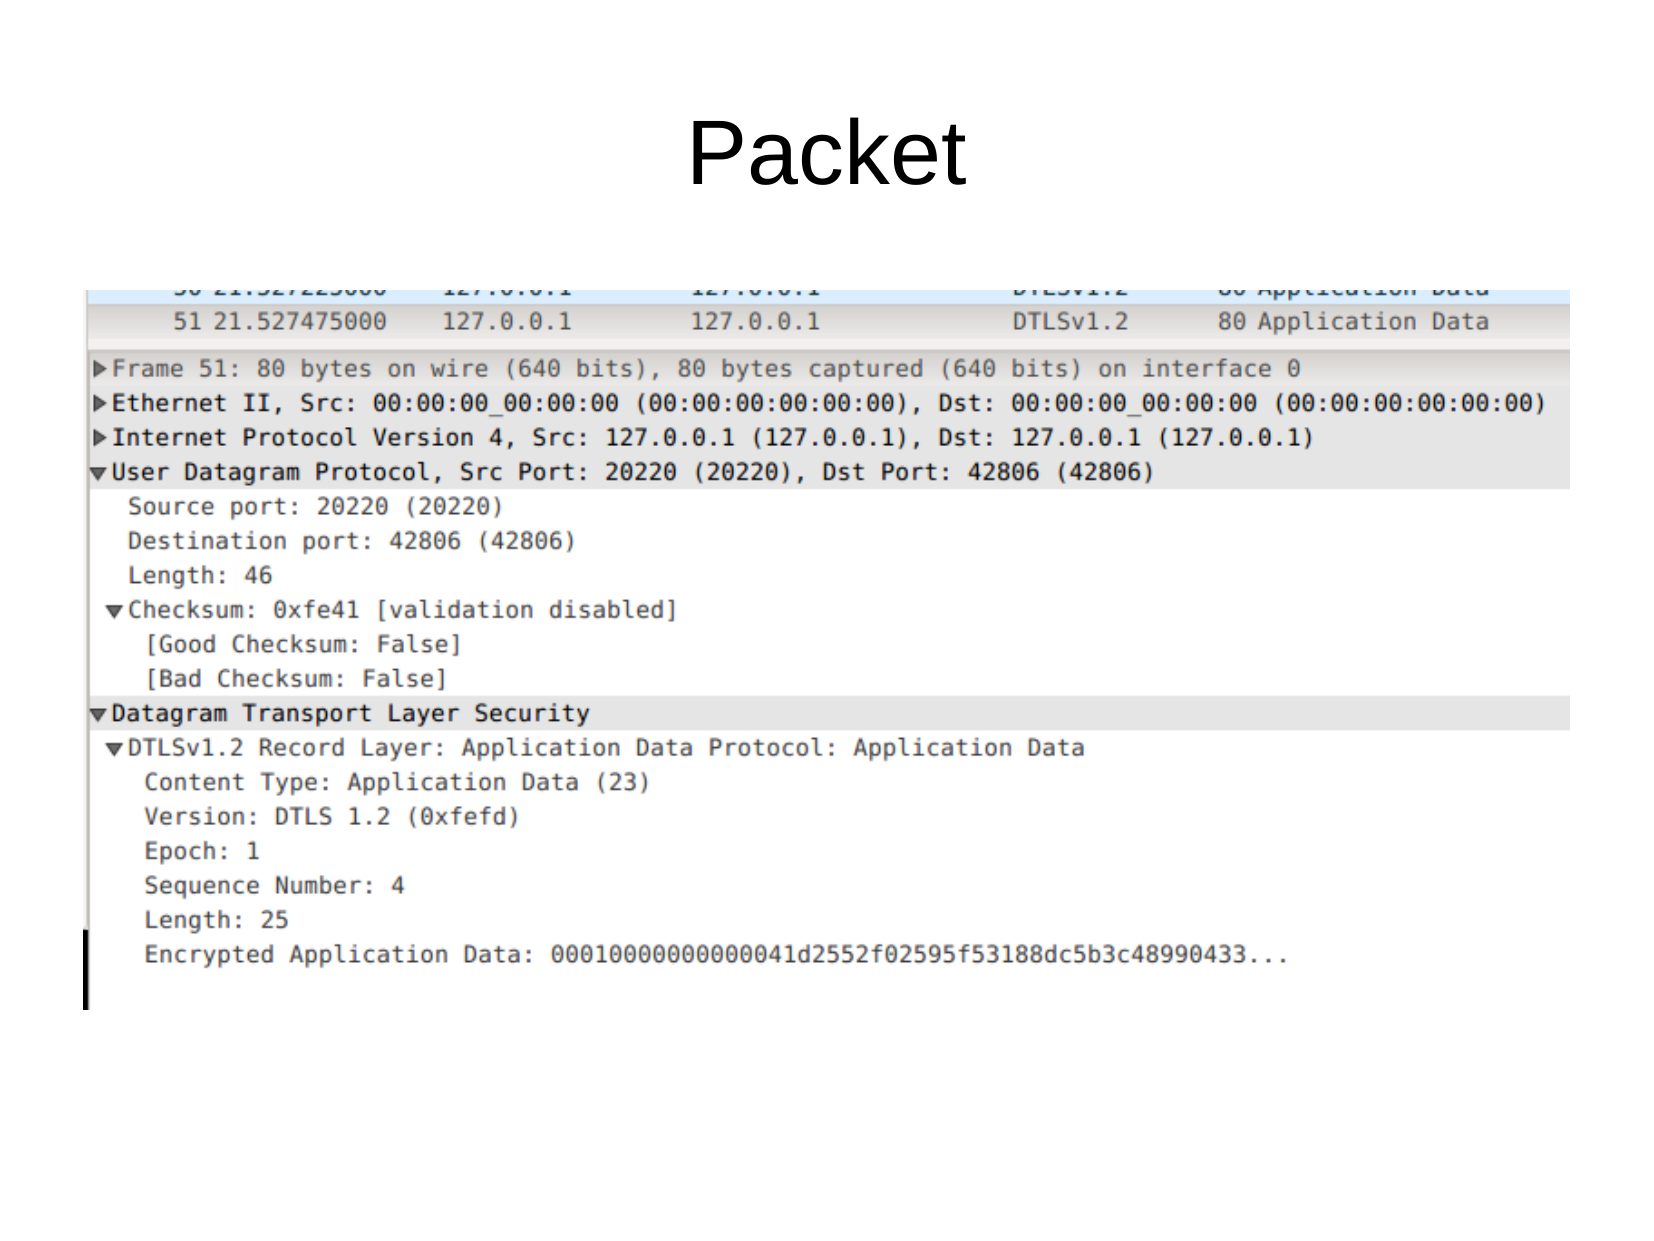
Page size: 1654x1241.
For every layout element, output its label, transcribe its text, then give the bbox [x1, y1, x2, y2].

title Packet [82, 49, 1571, 257]
picture [83, 290, 1570, 1010]
